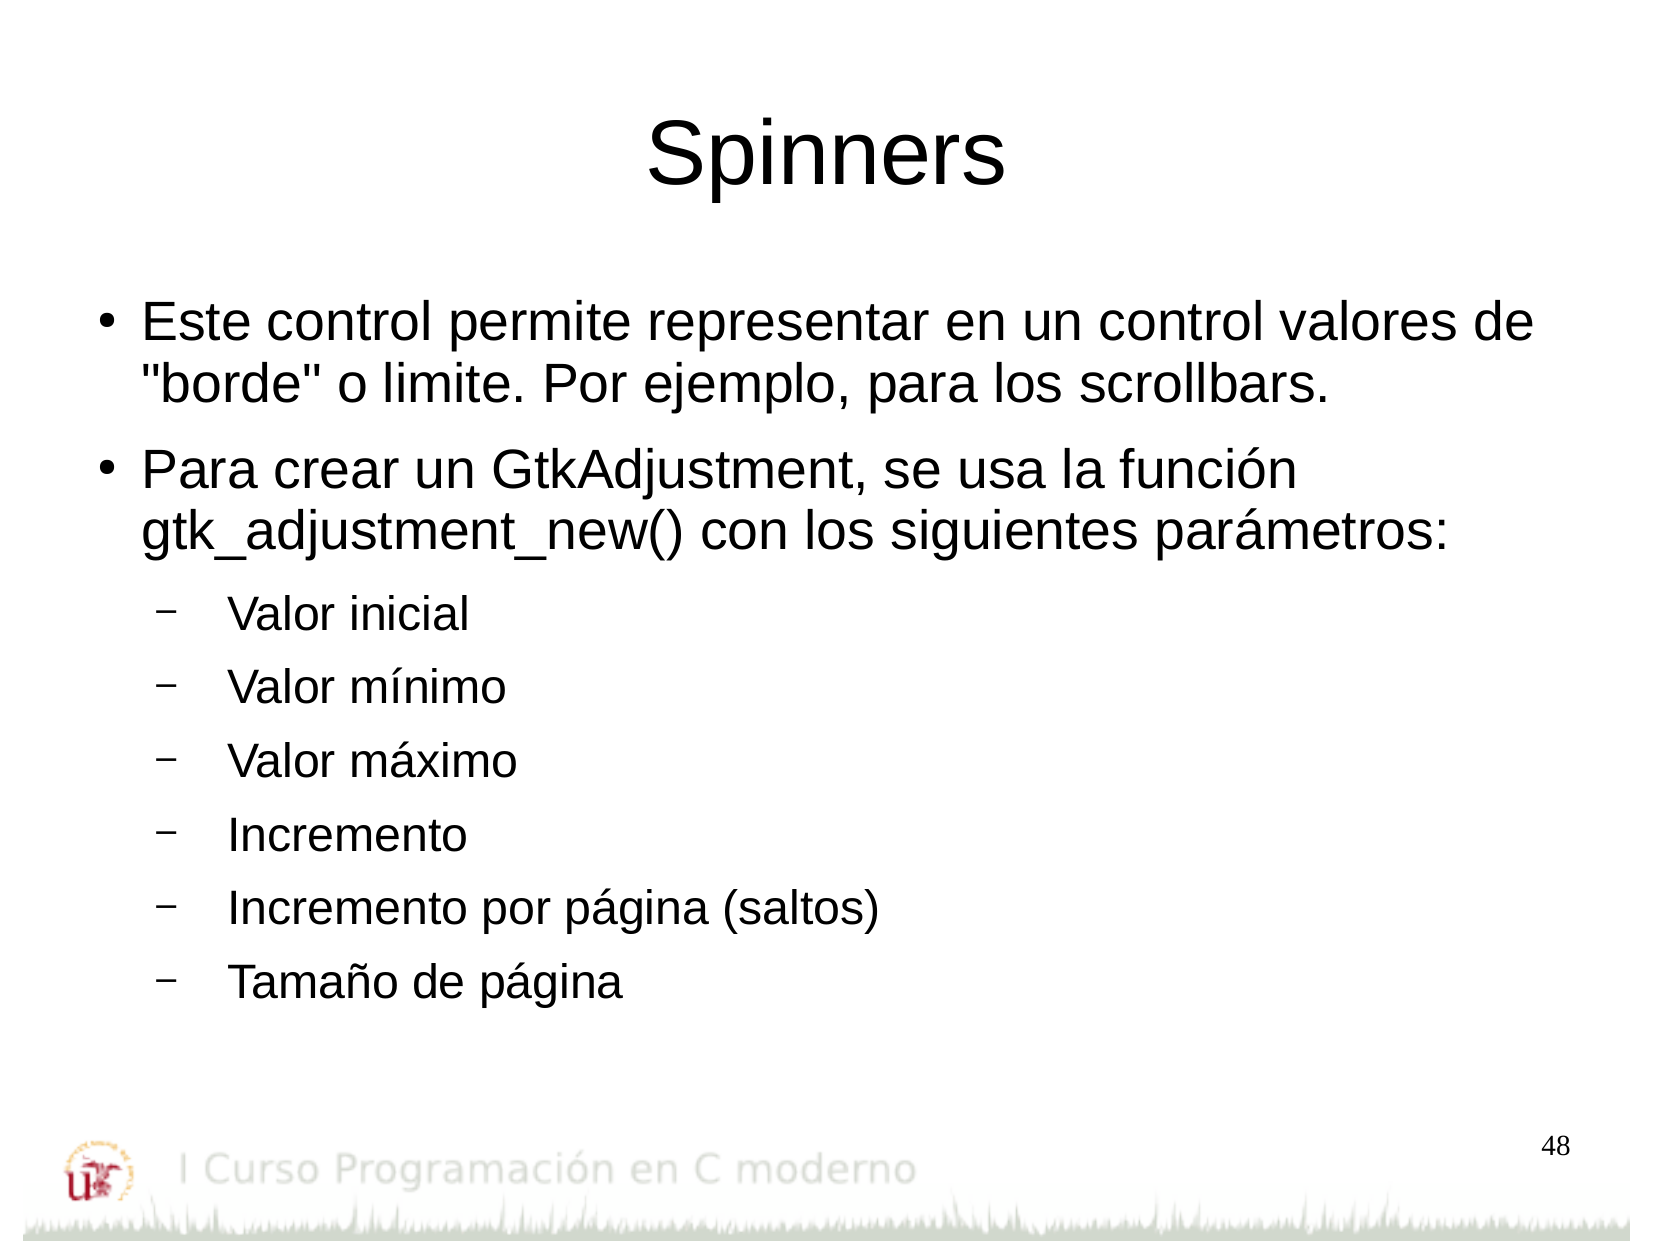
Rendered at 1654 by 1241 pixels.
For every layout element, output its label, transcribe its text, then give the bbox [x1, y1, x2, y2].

picture [23, 1136, 1630, 1241]
title Spinners [82, 49, 1571, 257]
list Este control permite representar en un control valores de "borde" o limite. Por ejemplo, para los scrollbars. Para crear un GtkAdjustment, se usa la función gtk_adjustment_new() con los siguientes parámetros: Valor inicial Valor mínimo Valor máximo Incremento Incremento por página (saltos) Tamaño de página [82, 290, 1538, 1010]
